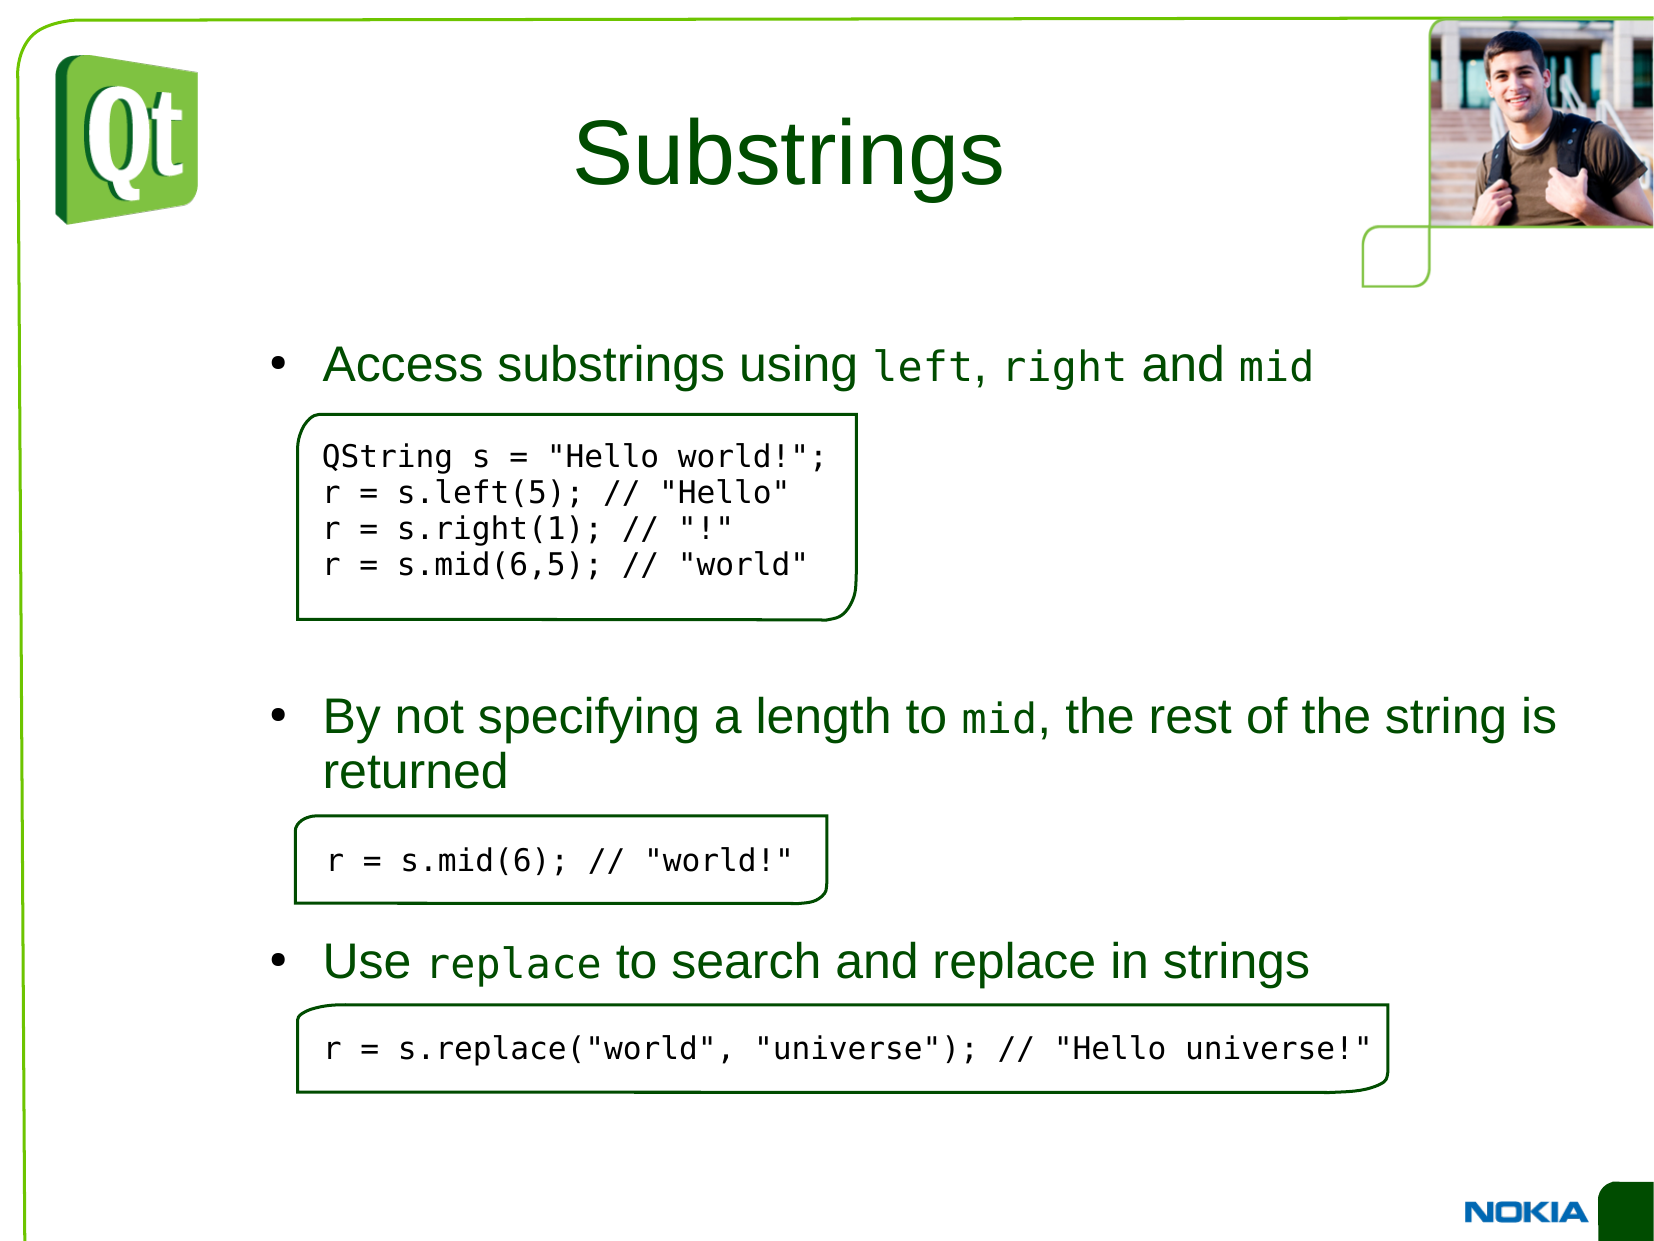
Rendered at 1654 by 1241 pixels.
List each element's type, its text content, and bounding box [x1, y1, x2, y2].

picture [1465, 1201, 1589, 1223]
text_box r = s.mid(6); // "world!" [310, 834, 810, 886]
list Access substrings using left, right and mid By not specifying a length to mid, the rest of the string is returned Use replace to search and replace in strings [251, 336, 1571, 1100]
picture [55, 55, 198, 225]
title Substrings [251, 49, 1327, 257]
text_box QString s = "Hello world!"; r = s.left(5); // "Hello" r = s.right(1); // "!" r = s.mid(6,5); // "world" [307, 430, 844, 591]
text_box r = s.replace("world", "universe"); // "Hello universe!" [308, 1023, 1386, 1075]
picture [1338, 7, 1654, 308]
